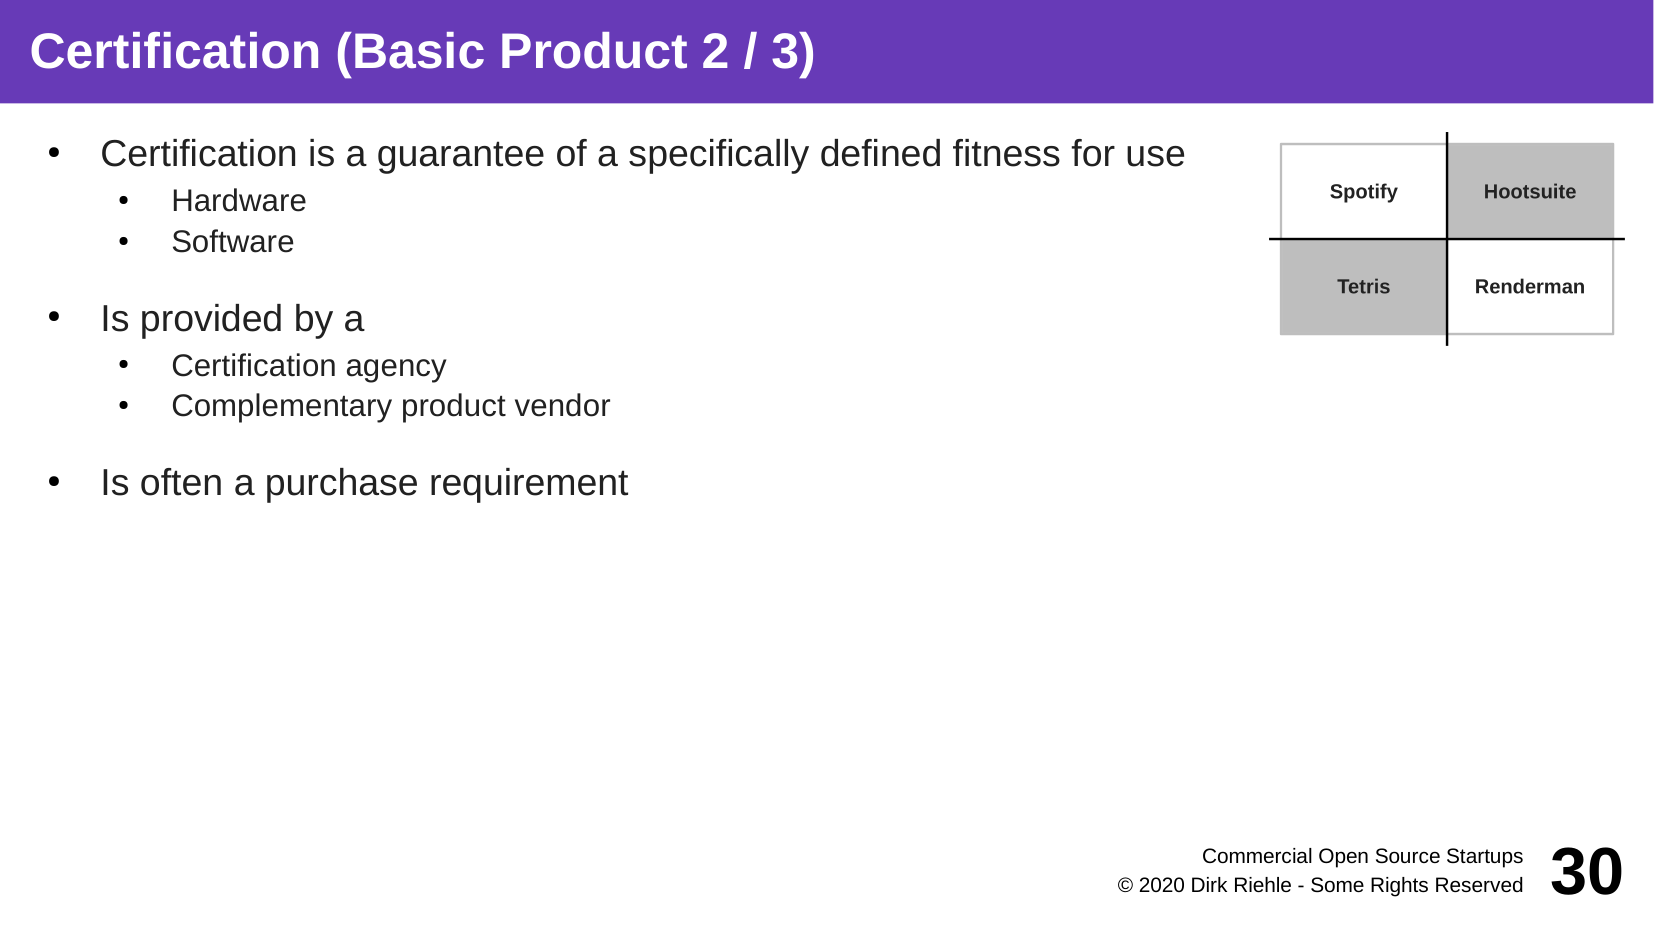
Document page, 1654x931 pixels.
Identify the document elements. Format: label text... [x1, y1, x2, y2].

title Certification (Basic Product 2 / 3) [0, 0, 1654, 104]
list Certification is a guarantee of a specifically defined fitness for use Hardware Software Is provided by a Certification agency Complementary product vendor Is often a purchase requirement [29, 132, 1625, 813]
picture [1269, 132, 1625, 346]
